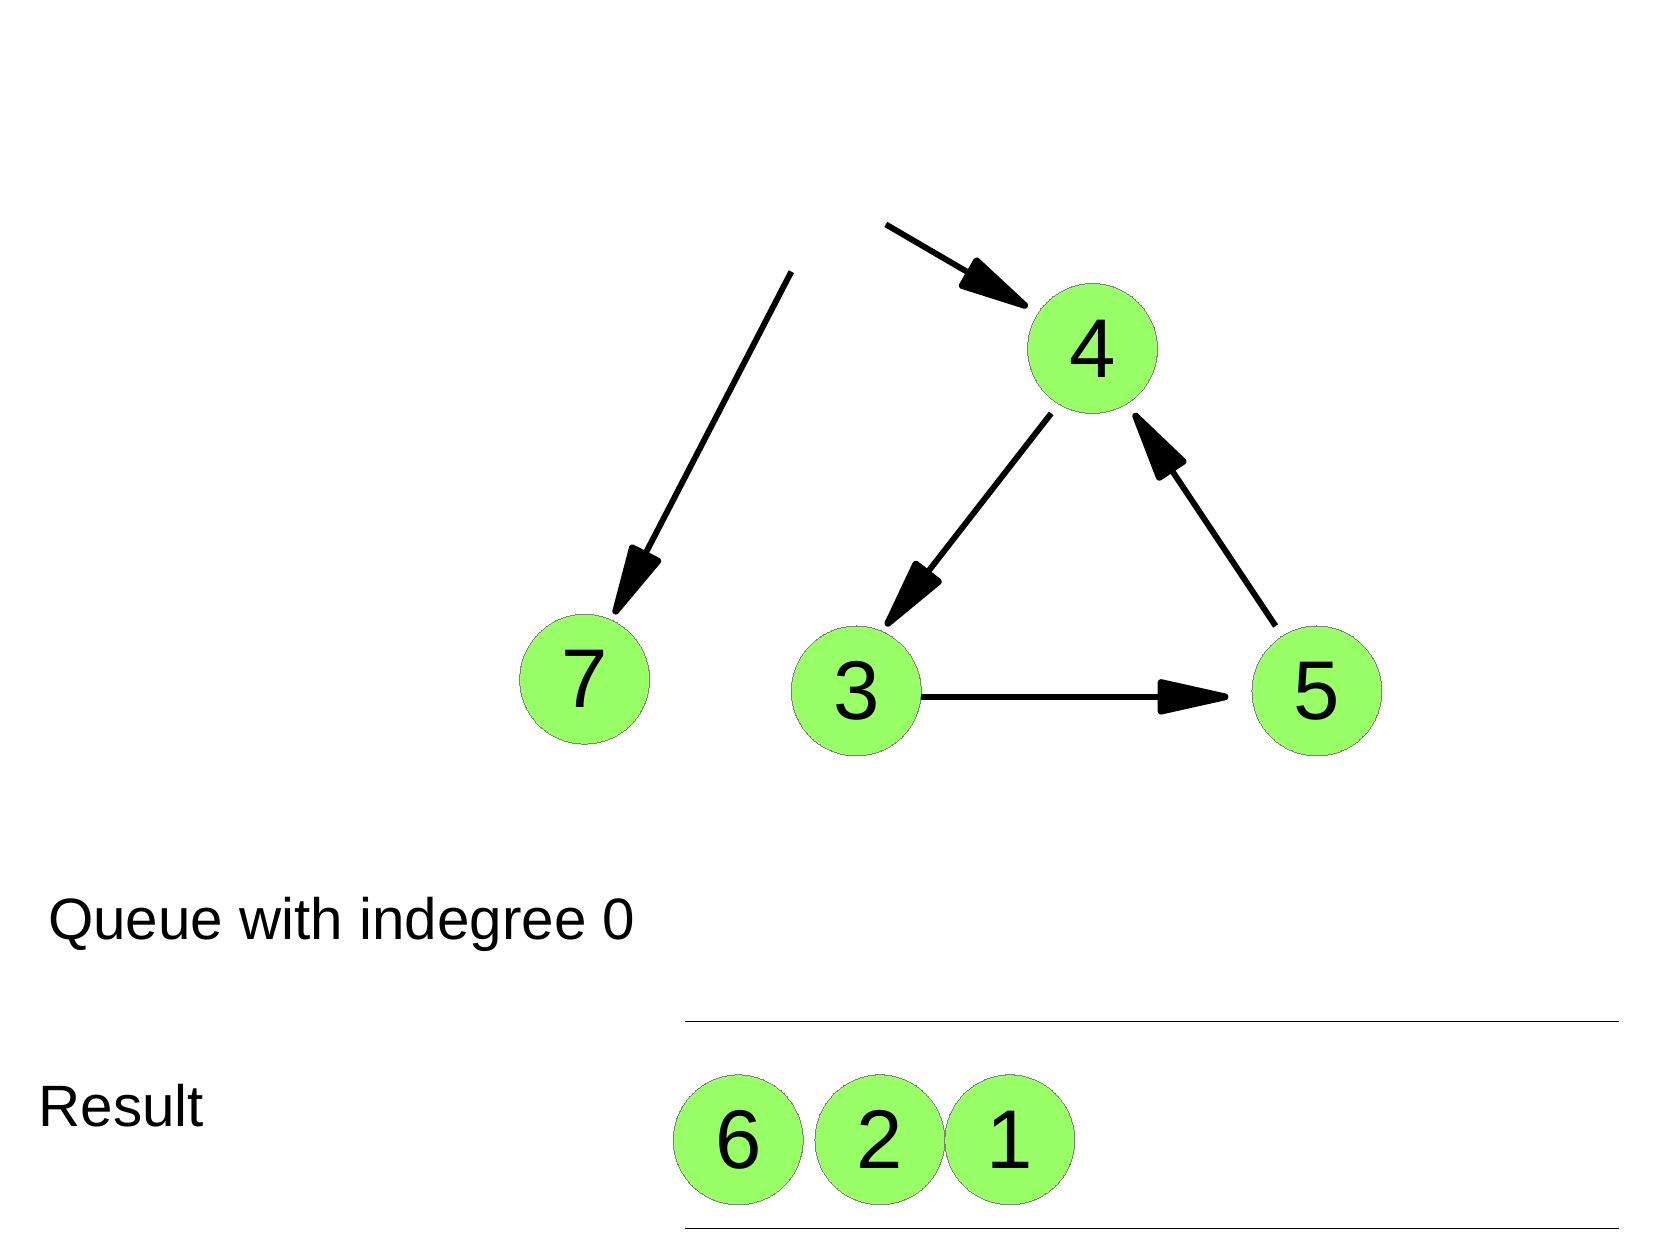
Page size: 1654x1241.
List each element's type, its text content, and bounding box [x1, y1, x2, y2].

text_box 7 [519, 614, 650, 745]
text_box Queue with indegree 0 [33, 879, 650, 960]
text_box Result [23, 1065, 219, 1146]
text_box 3 [791, 625, 922, 756]
text_box 2 [814, 1074, 945, 1205]
text_box 5 [1251, 625, 1382, 756]
text_box 6 [673, 1074, 804, 1205]
text_box 4 [1027, 283, 1158, 414]
text_box 1 [945, 1074, 1075, 1205]
